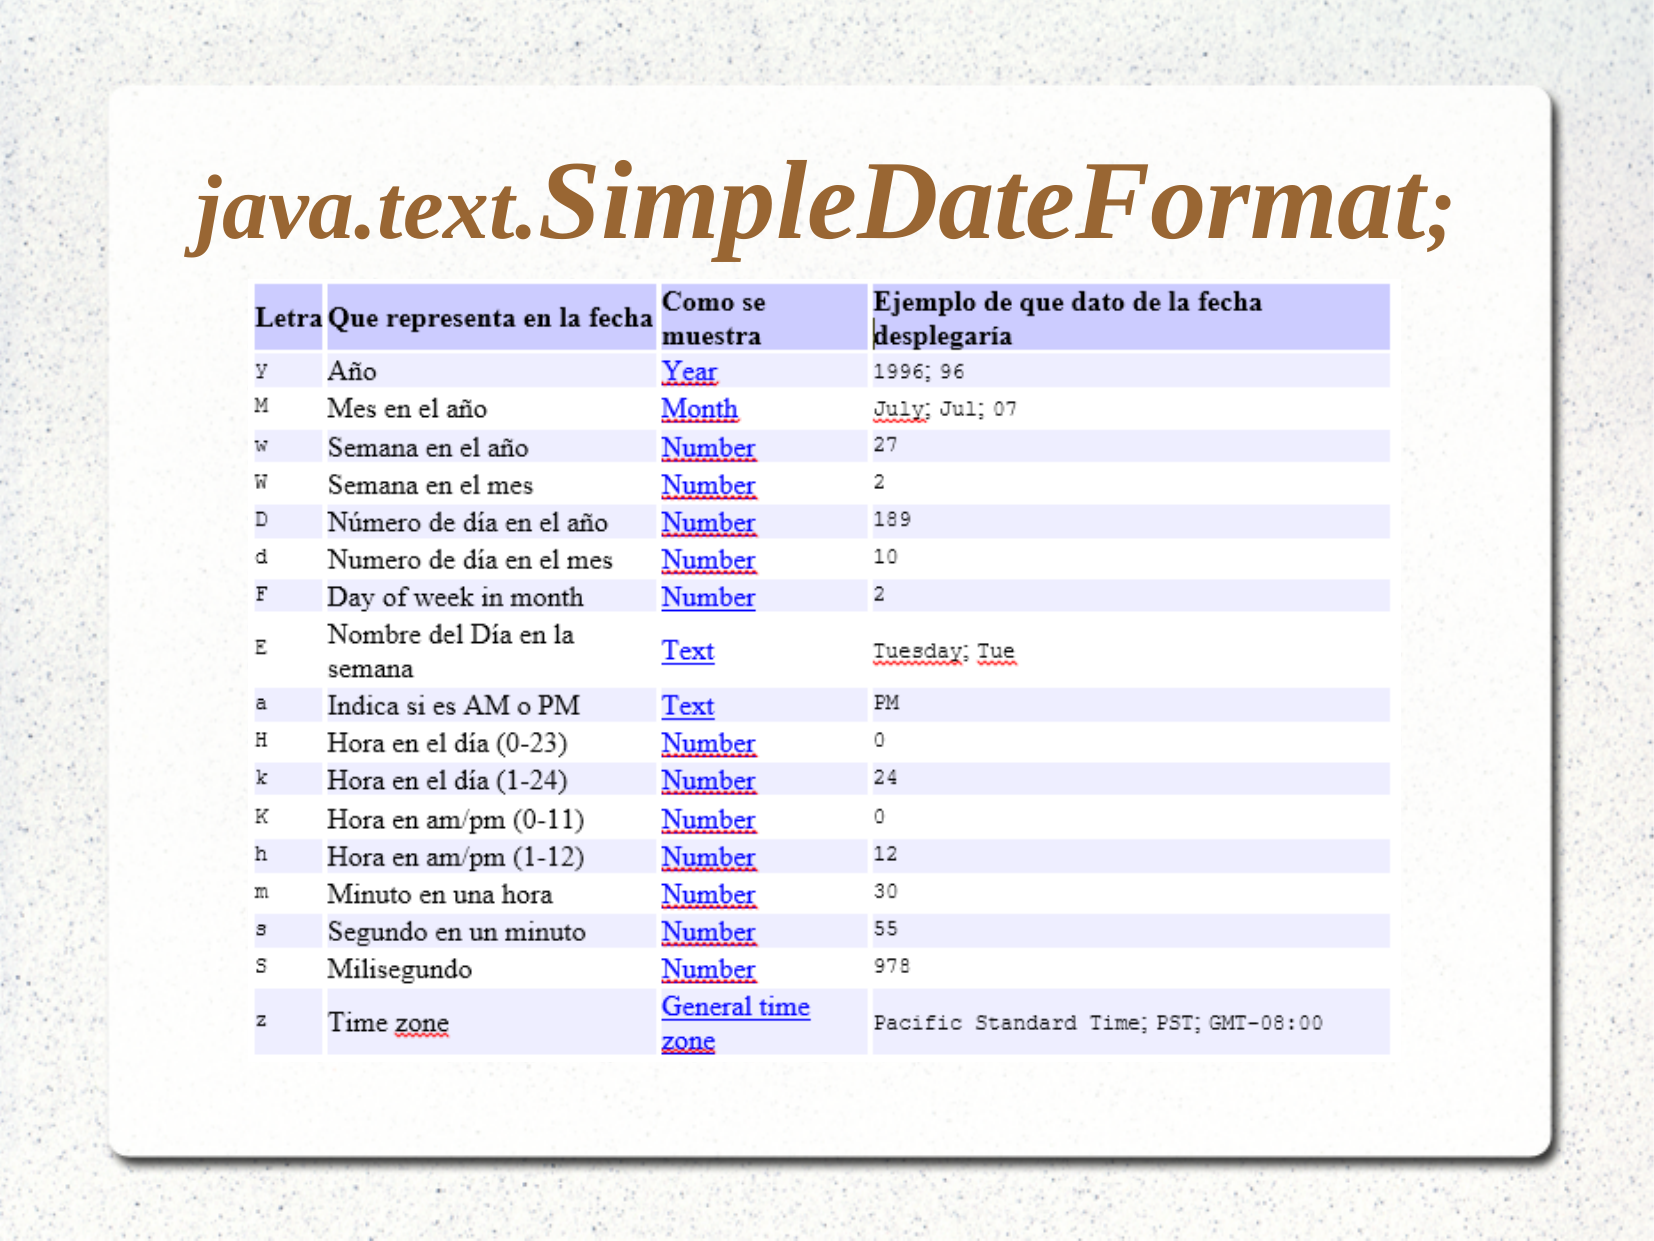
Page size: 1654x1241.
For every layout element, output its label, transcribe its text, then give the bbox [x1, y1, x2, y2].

title java.text.SimpleDateFormat; [118, 96, 1536, 304]
picture [0, 0, 1654, 1241]
